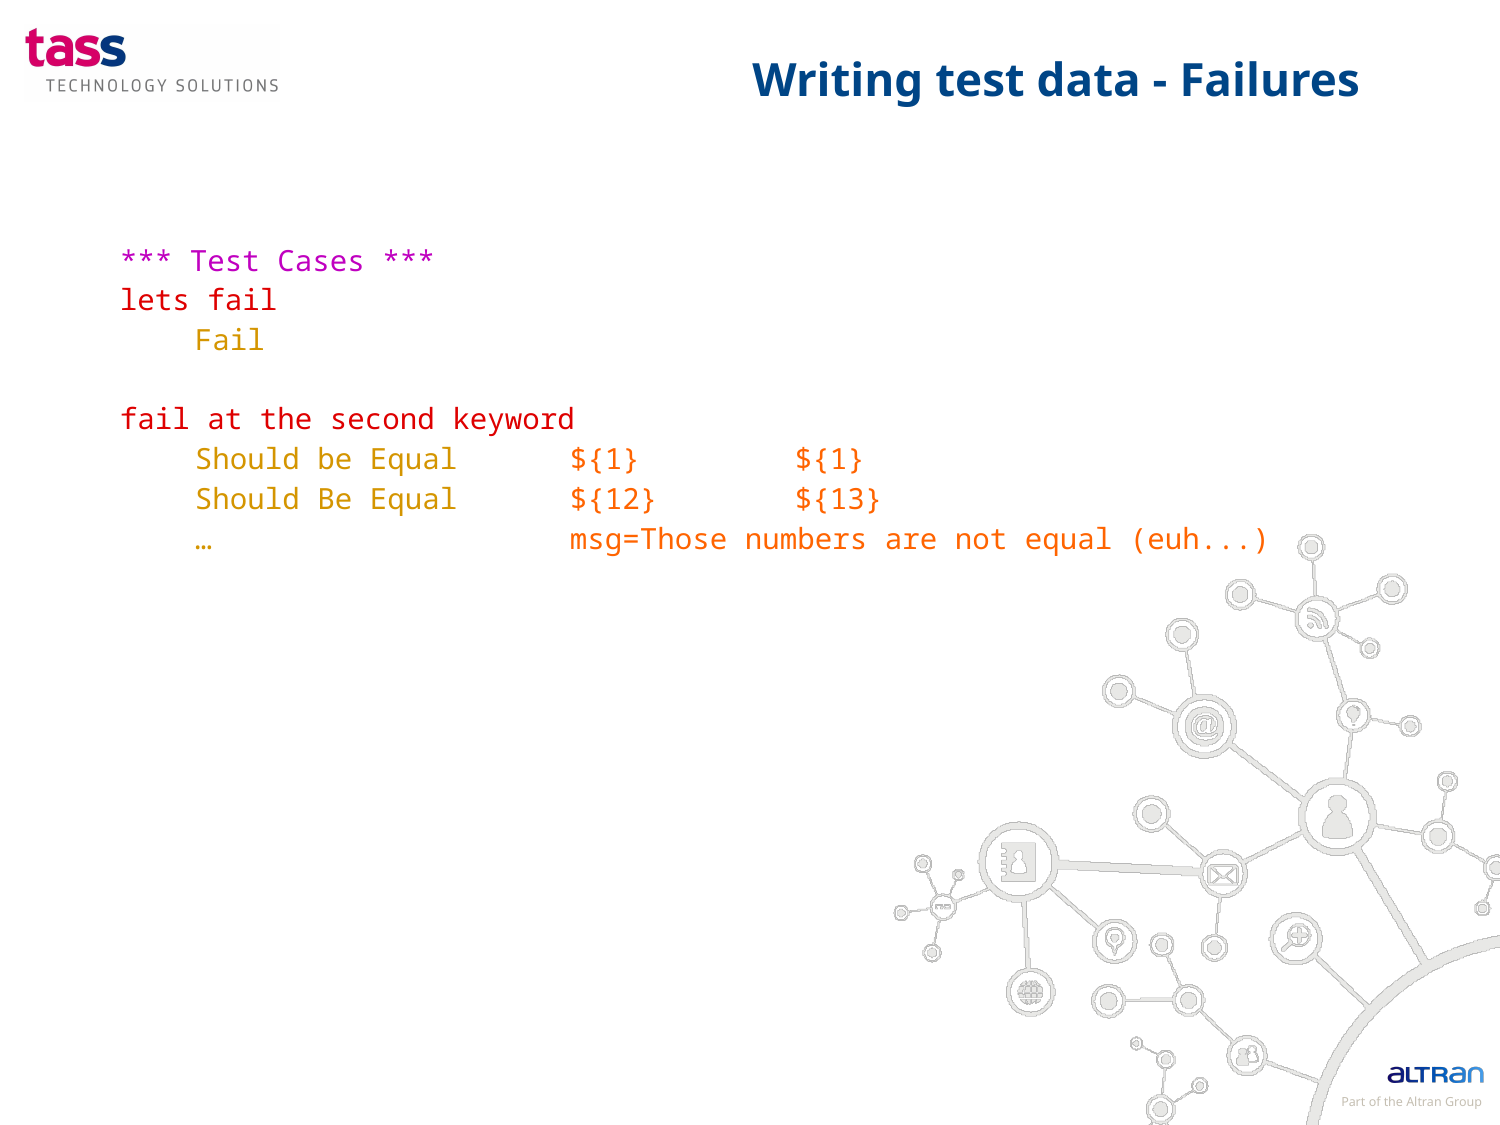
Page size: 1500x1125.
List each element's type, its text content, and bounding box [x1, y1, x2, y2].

text_box *** Test Cases *** lets fail Fail fail at the second keyword Should be Equal ${1} ${1} Should Be Equal ${12} ${13} … msg=Those numbers are not equal (euh...) [105, 232, 1447, 547]
picture [1385, 1064, 1485, 1087]
title Writing test data - Failures [336, 30, 1375, 126]
picture [24, 24, 280, 102]
